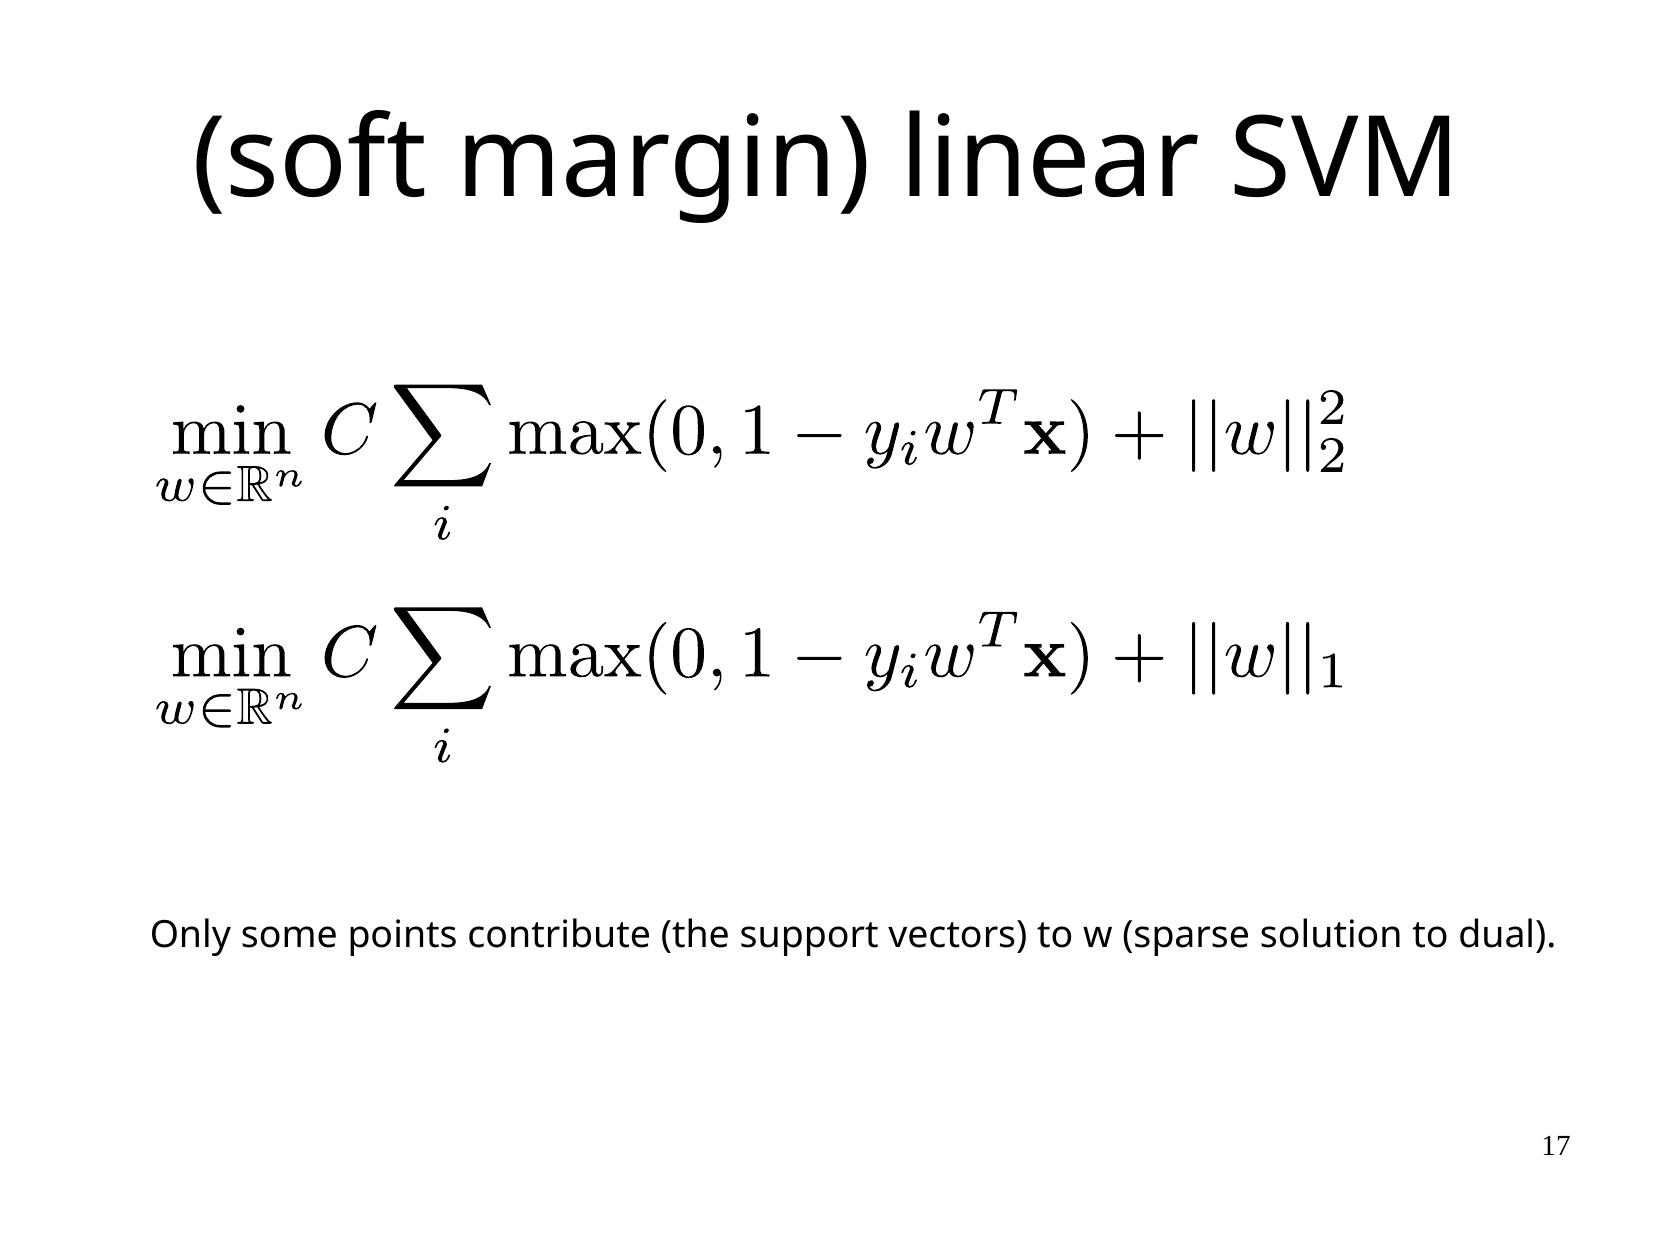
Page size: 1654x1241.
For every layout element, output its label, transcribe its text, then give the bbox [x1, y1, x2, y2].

text_box Only some points contribute (the support vectors) to w (sparse solution to dual). [135, 900, 1576, 991]
title (soft margin) linear SVM [82, 49, 1571, 257]
text_box [153, 600, 1347, 763]
text_box [153, 377, 1347, 541]
